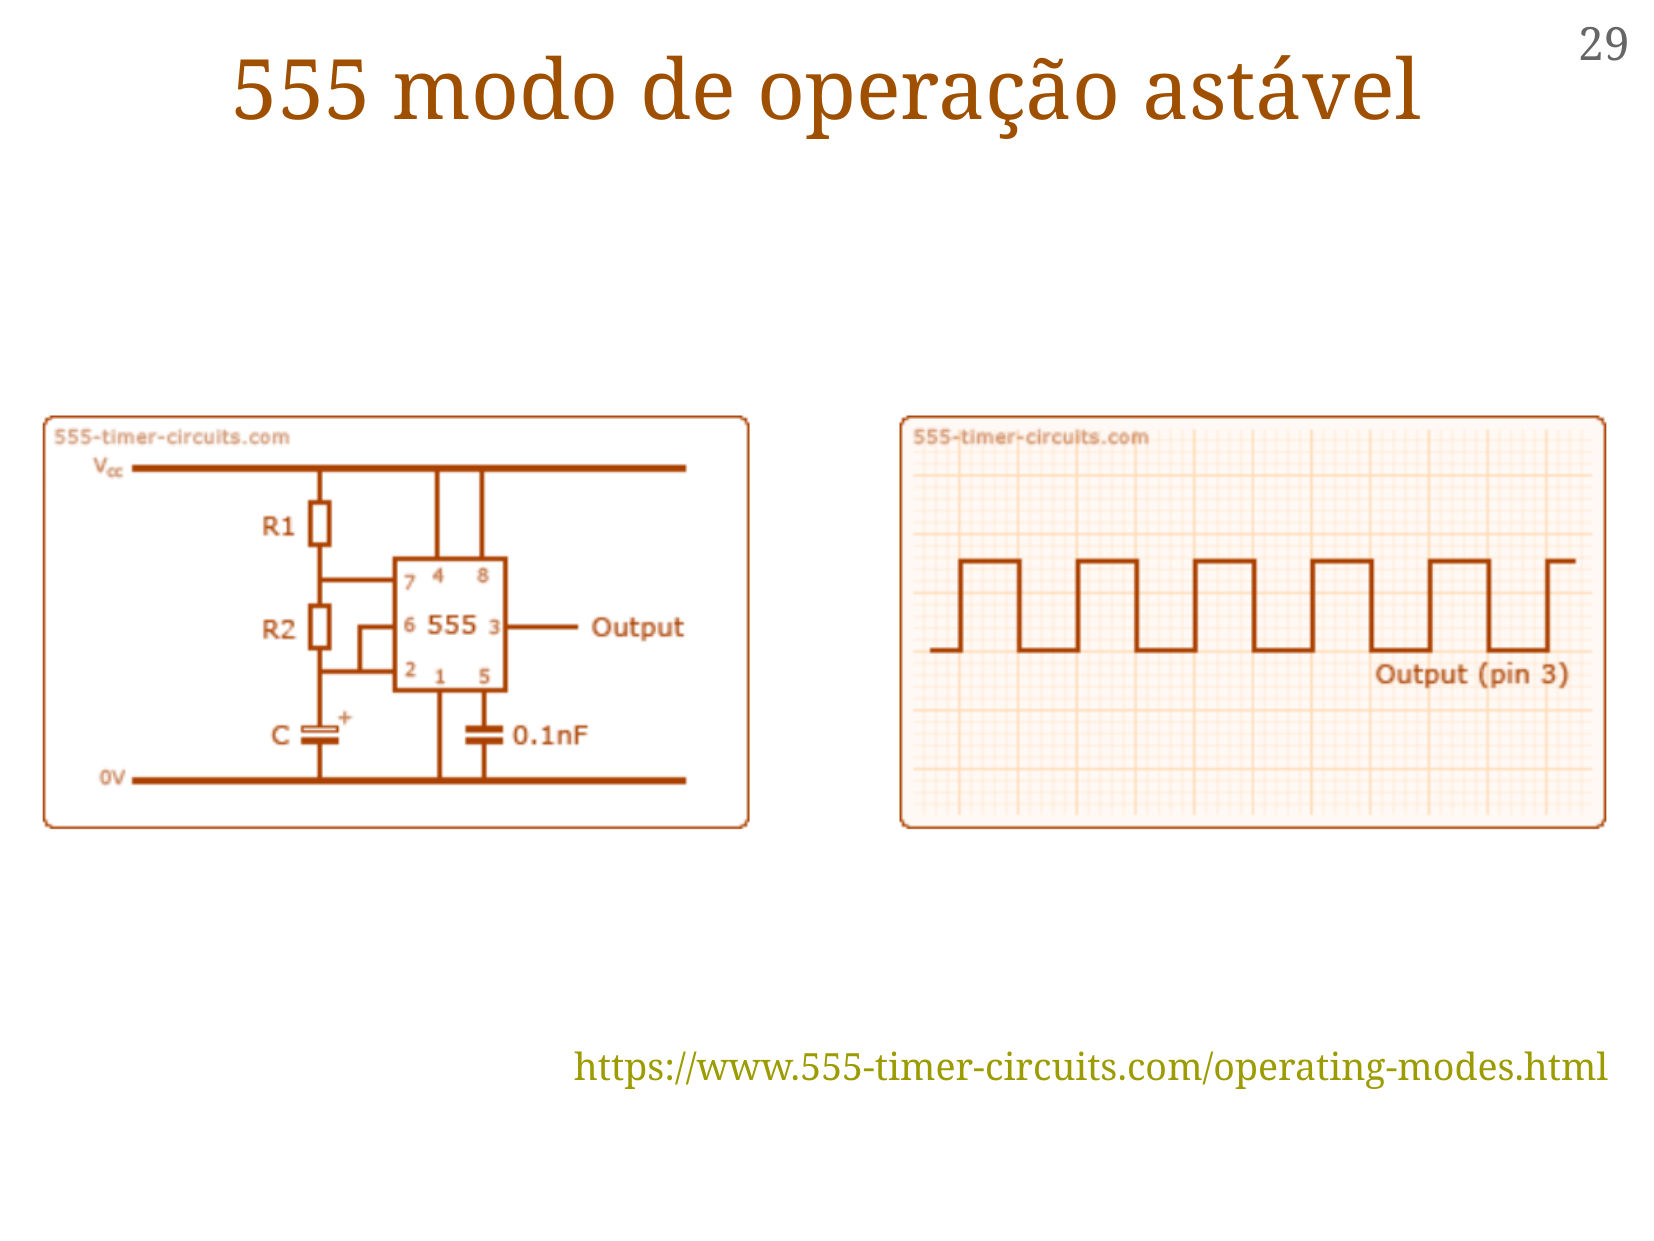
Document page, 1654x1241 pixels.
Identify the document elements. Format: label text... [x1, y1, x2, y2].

text_box https://www.555-timer-circuits.com/operating-modes.html [501, 1033, 1625, 1151]
picture [40, 408, 1619, 837]
title 555 modo de operação astável [59, 29, 1595, 148]
